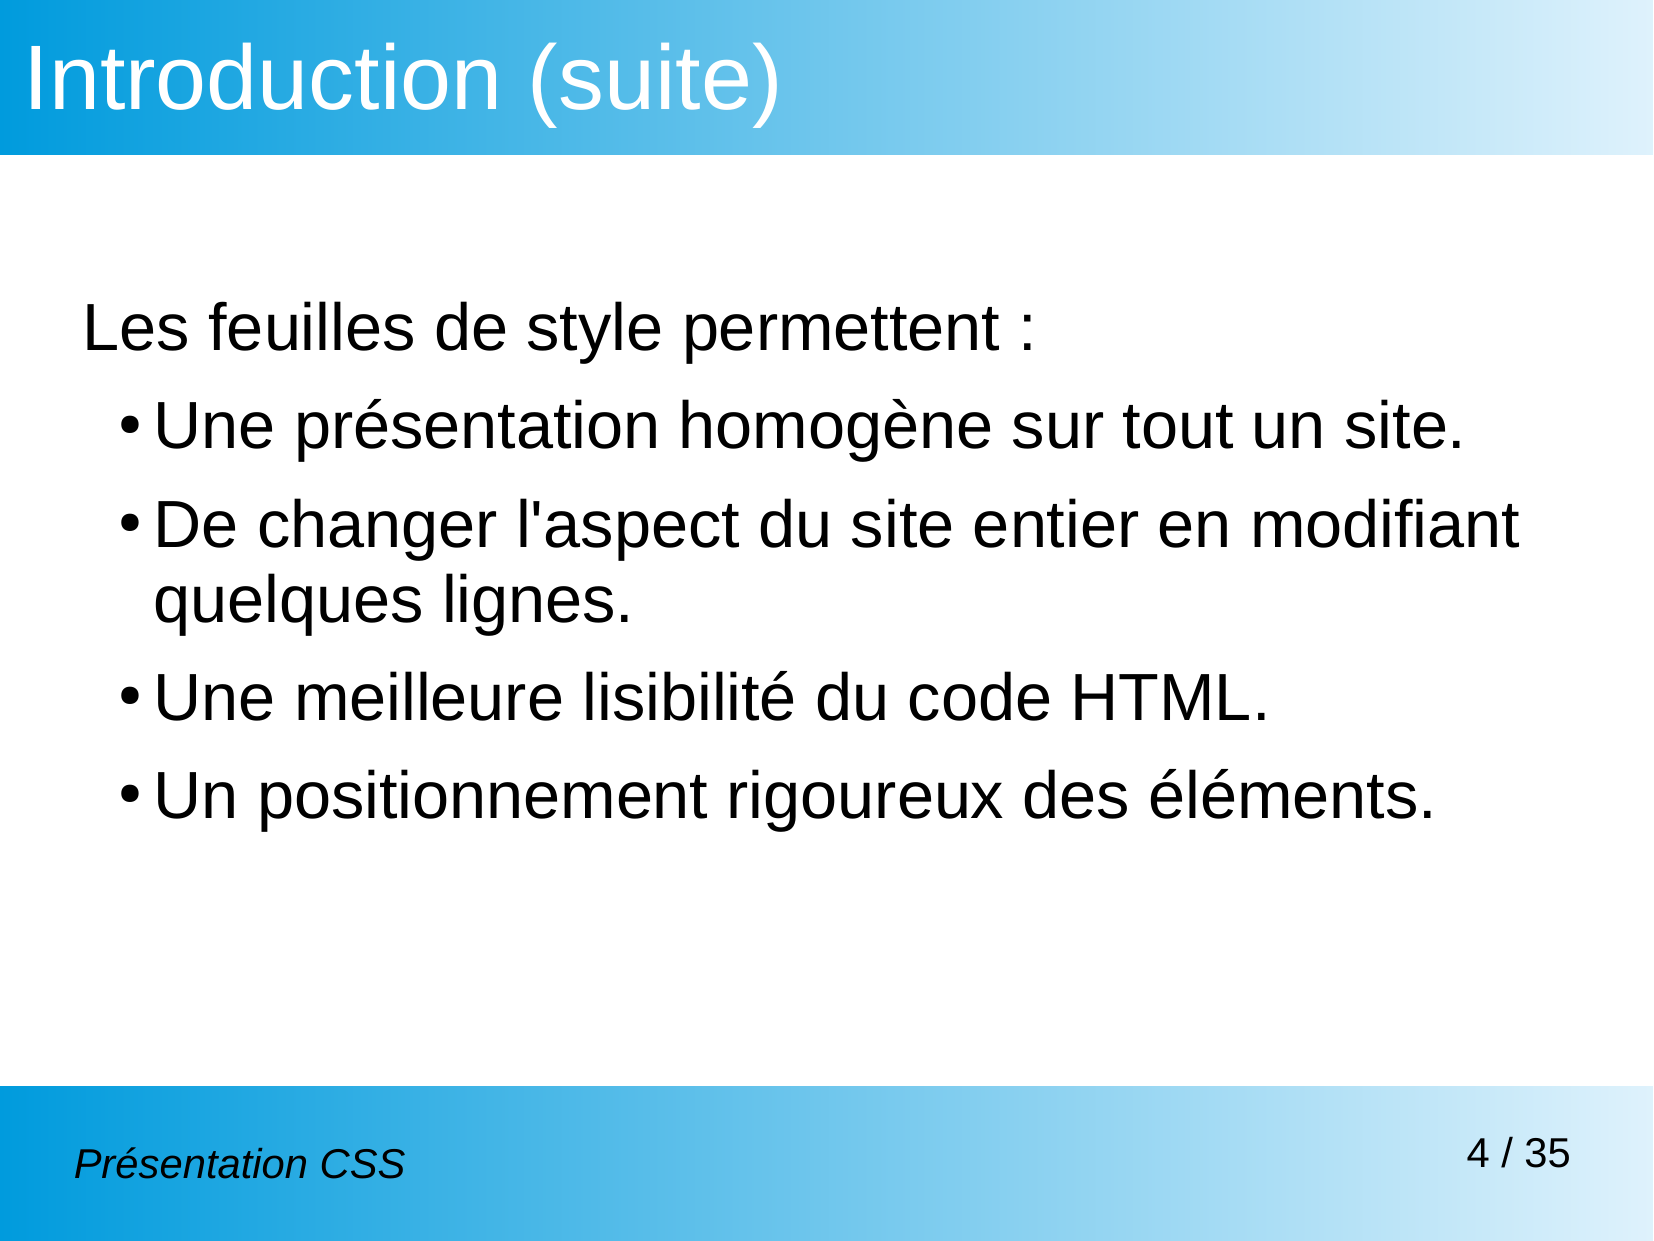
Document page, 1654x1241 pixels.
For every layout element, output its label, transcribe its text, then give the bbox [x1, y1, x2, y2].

list Les feuilles de style permettent : Une présentation homogène sur tout un site. De changer l'aspect du site entier en modifiant quelques lignes. Une meilleure lisibilité du code HTML. Un positionnement rigoureux des éléments. [82, 290, 1571, 1010]
title Introduction (suite) [23, 25, 1512, 130]
